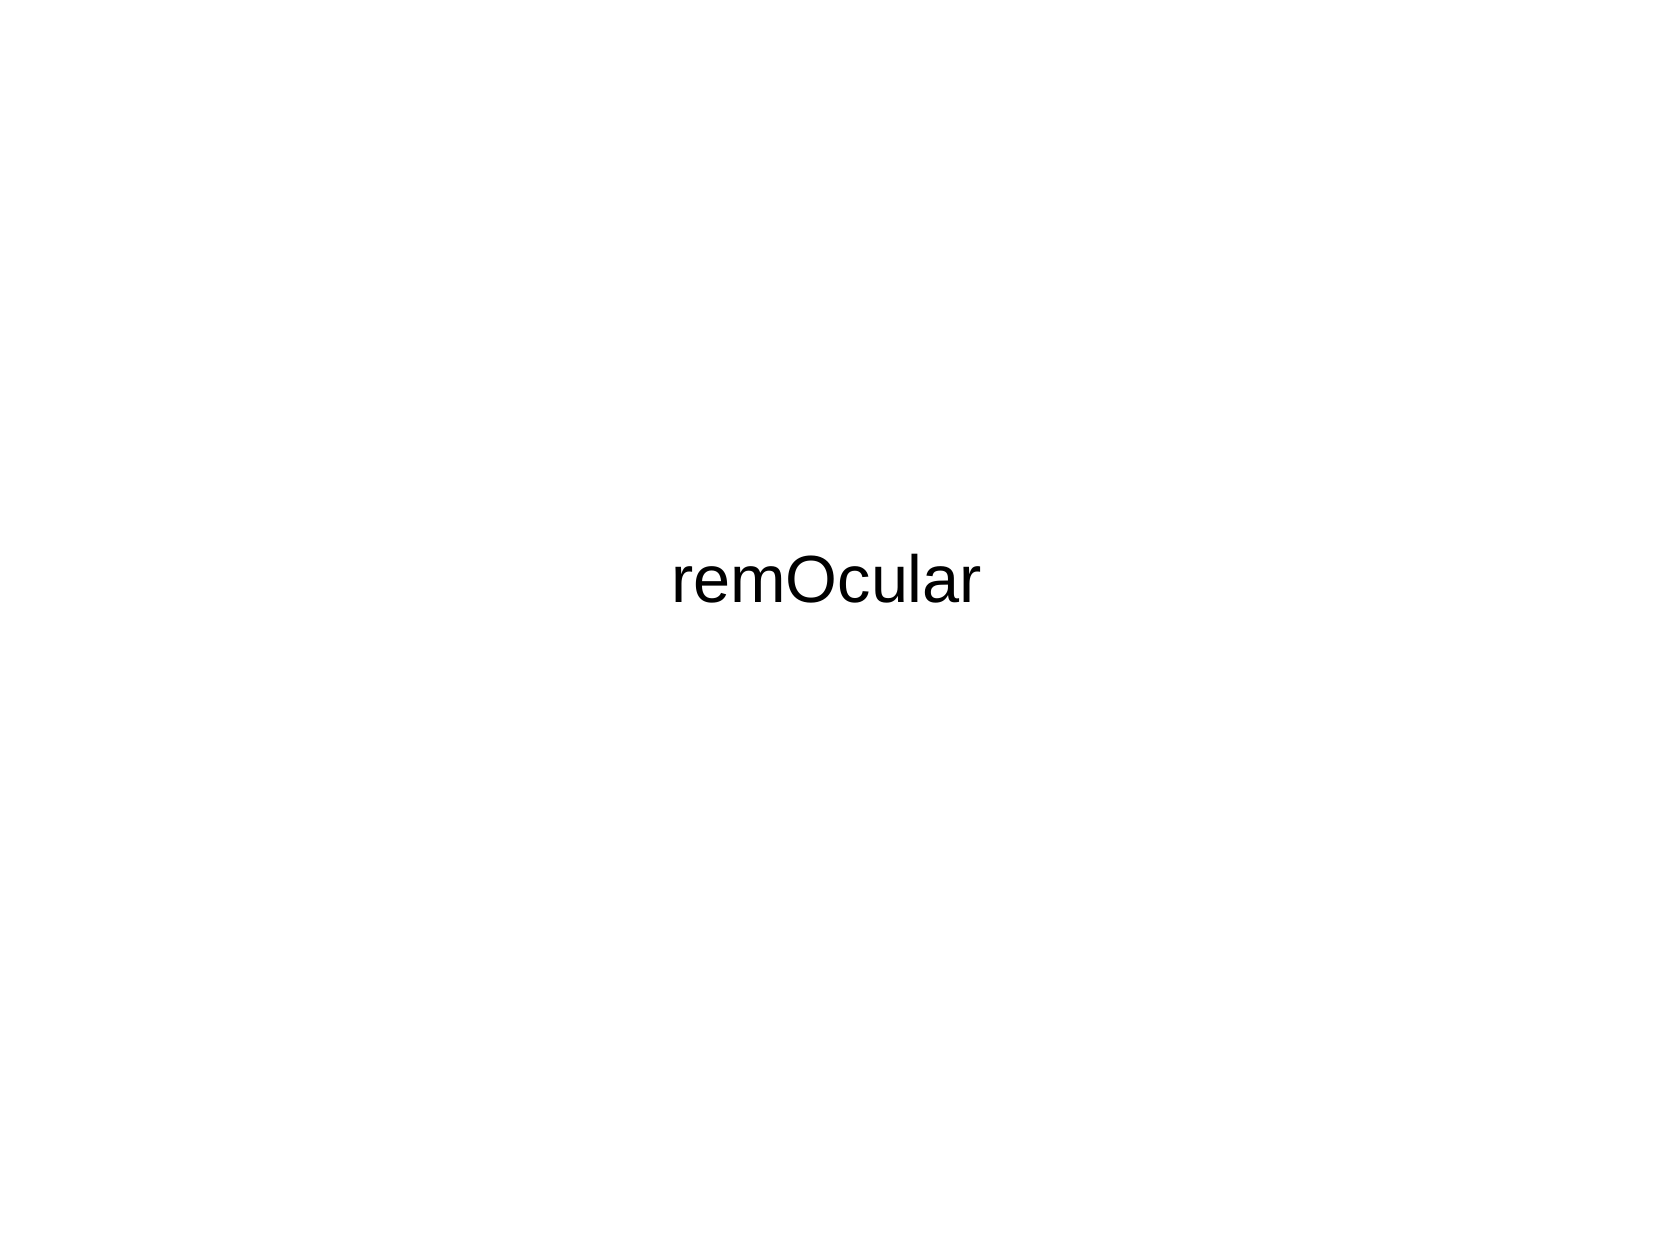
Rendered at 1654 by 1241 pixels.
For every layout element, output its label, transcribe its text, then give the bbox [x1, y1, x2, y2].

subtitle remOcular [82, 49, 1571, 1109]
